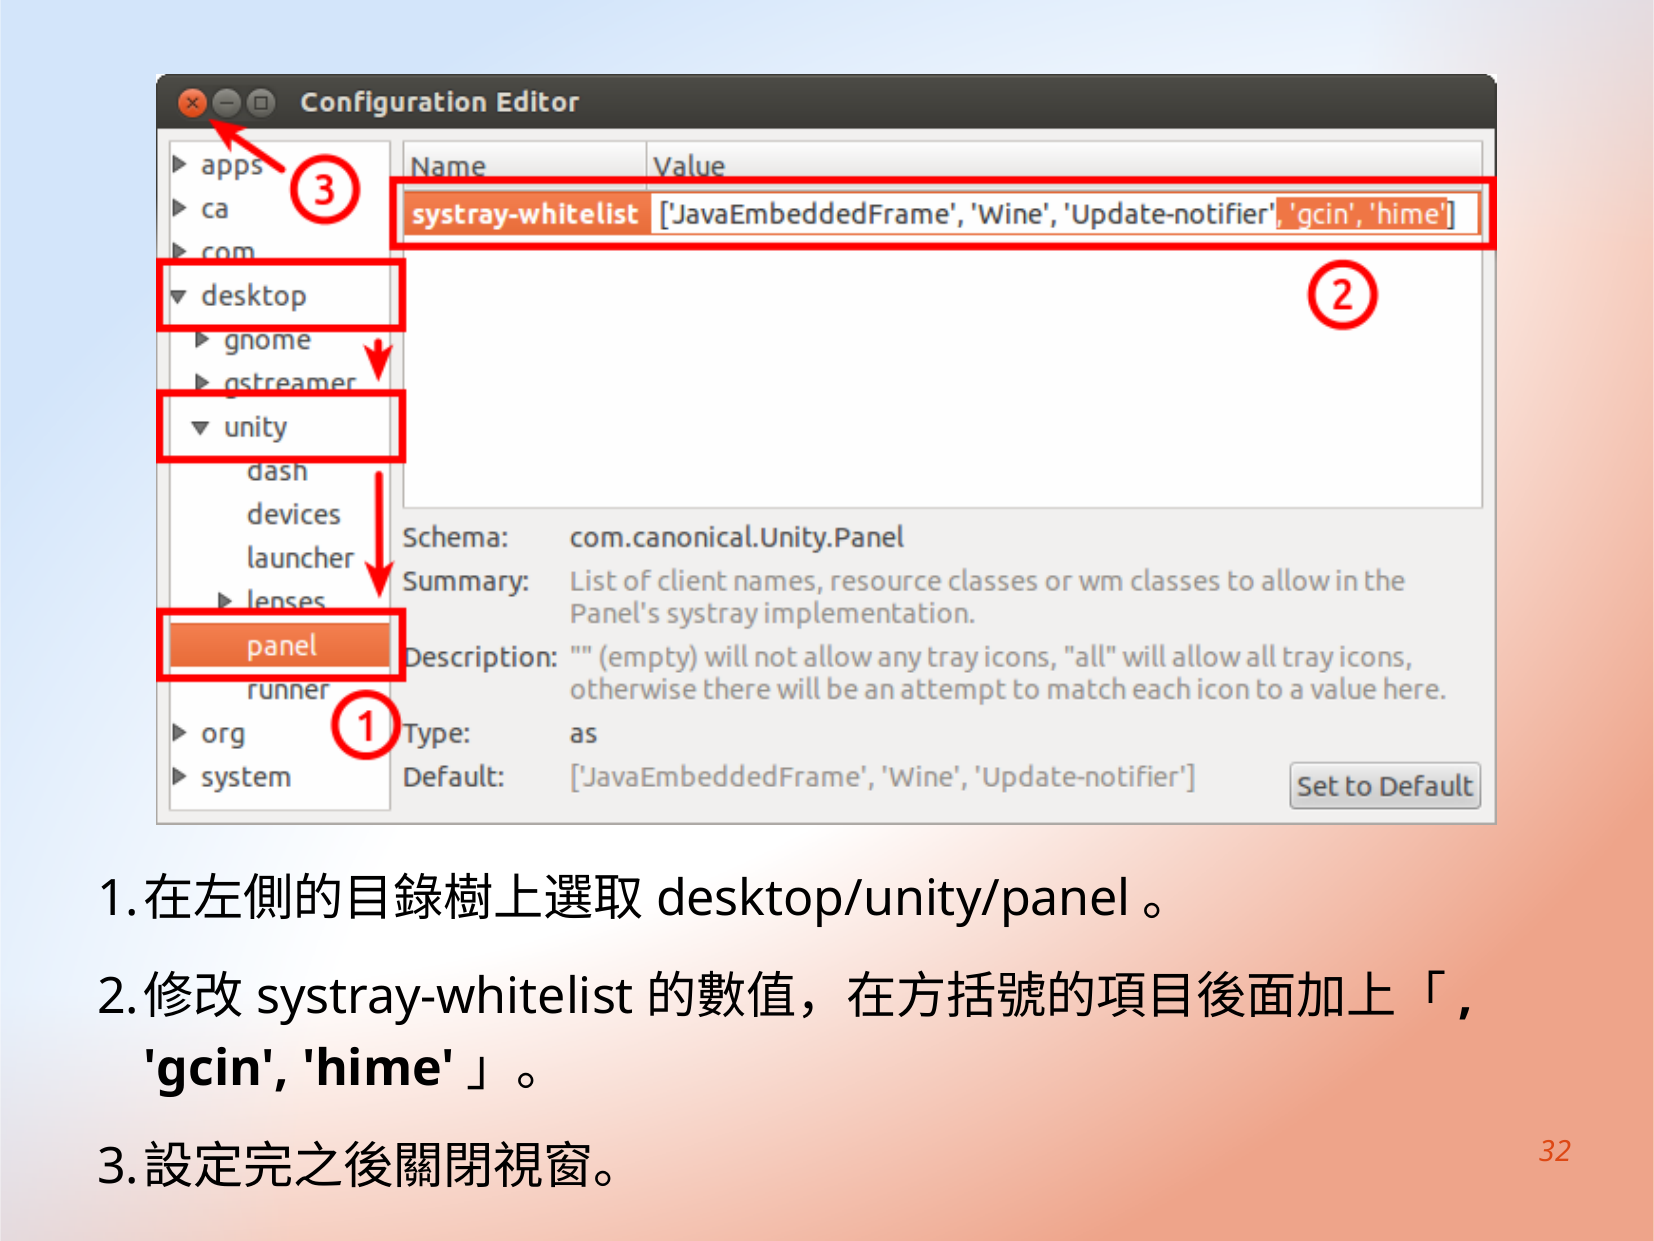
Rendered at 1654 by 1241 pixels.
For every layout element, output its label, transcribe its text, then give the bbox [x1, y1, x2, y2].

picture [0, 0, 1654, 1241]
list 在左側的目錄樹上選取desktop/unity/panel。 修改systray-whitelist的數值，在方括號的項目後面加上「, 'gcin', 'hime'」。 設定完之後關閉視窗。 [82, 857, 1571, 1201]
